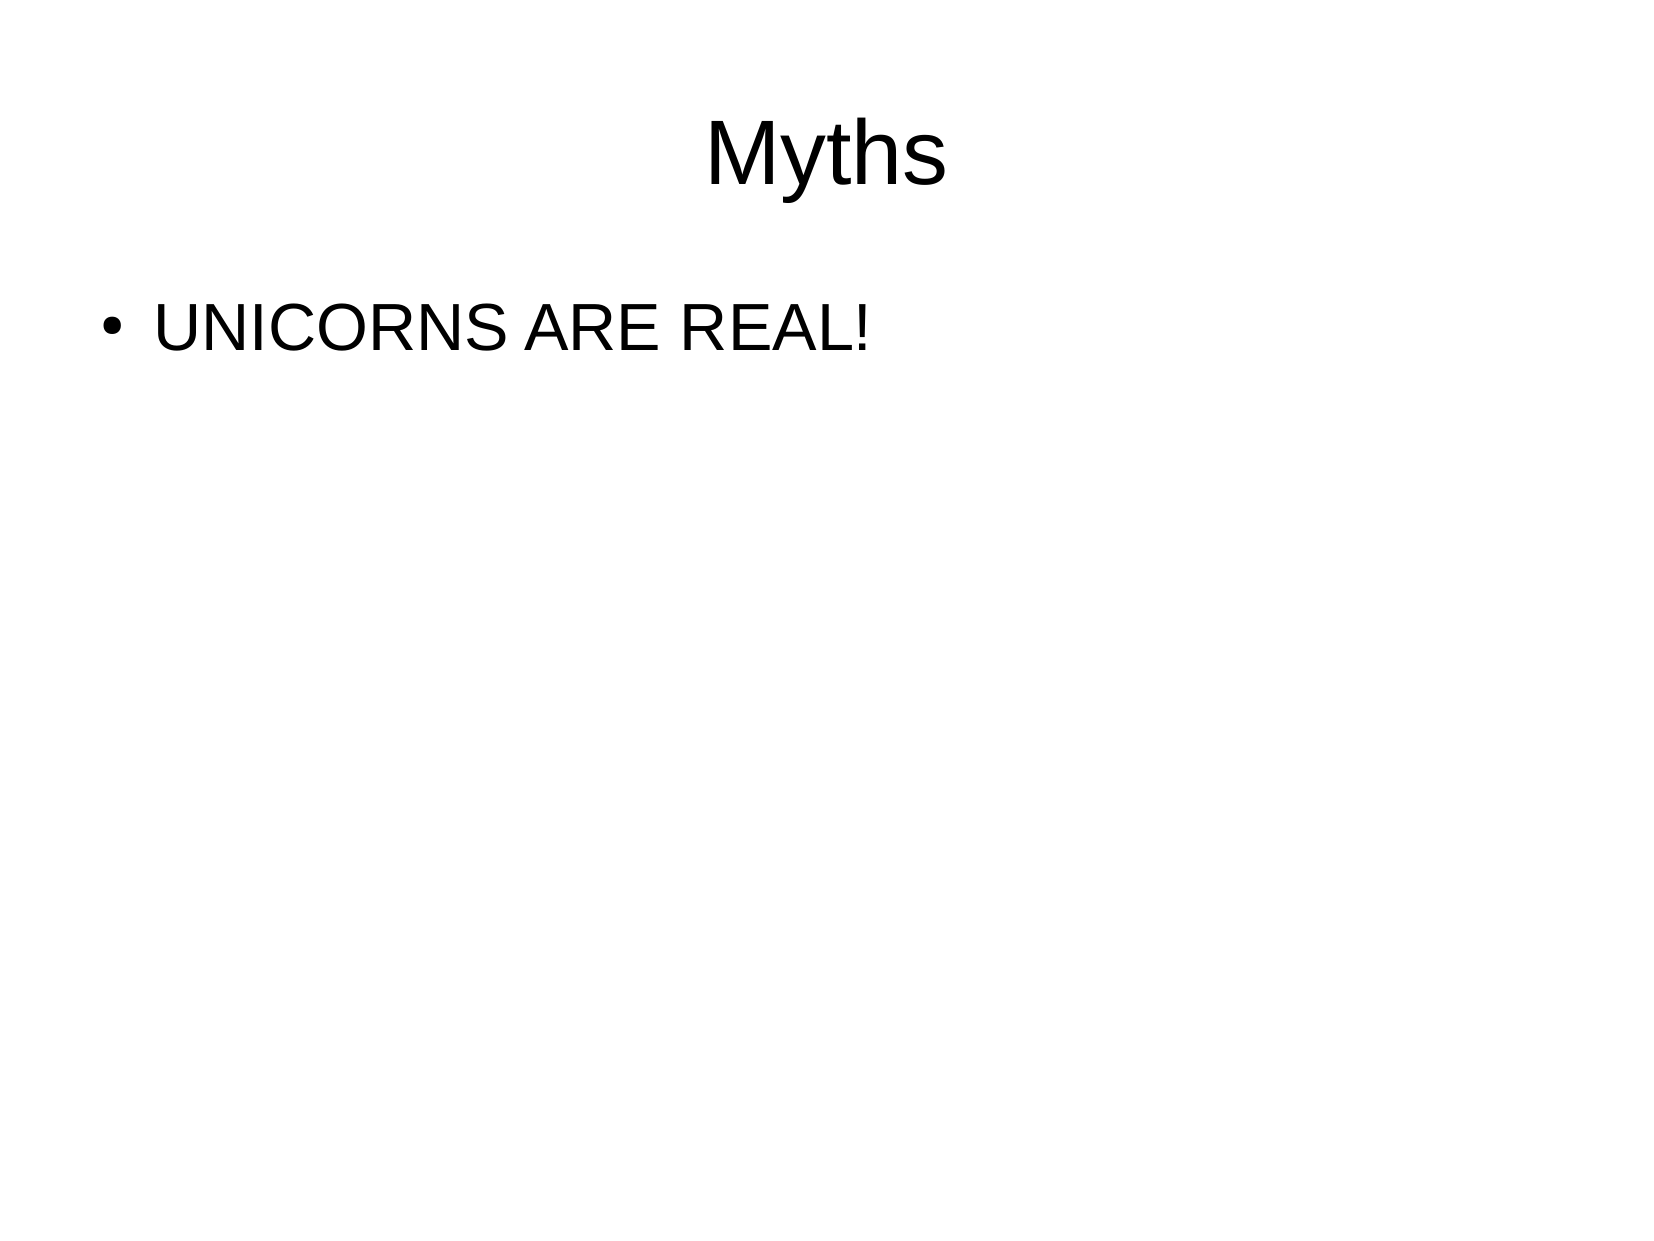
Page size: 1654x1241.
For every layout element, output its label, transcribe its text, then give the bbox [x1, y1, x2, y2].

title Myths [82, 49, 1571, 257]
list UNICORNS ARE REAL! [82, 290, 1571, 1010]
